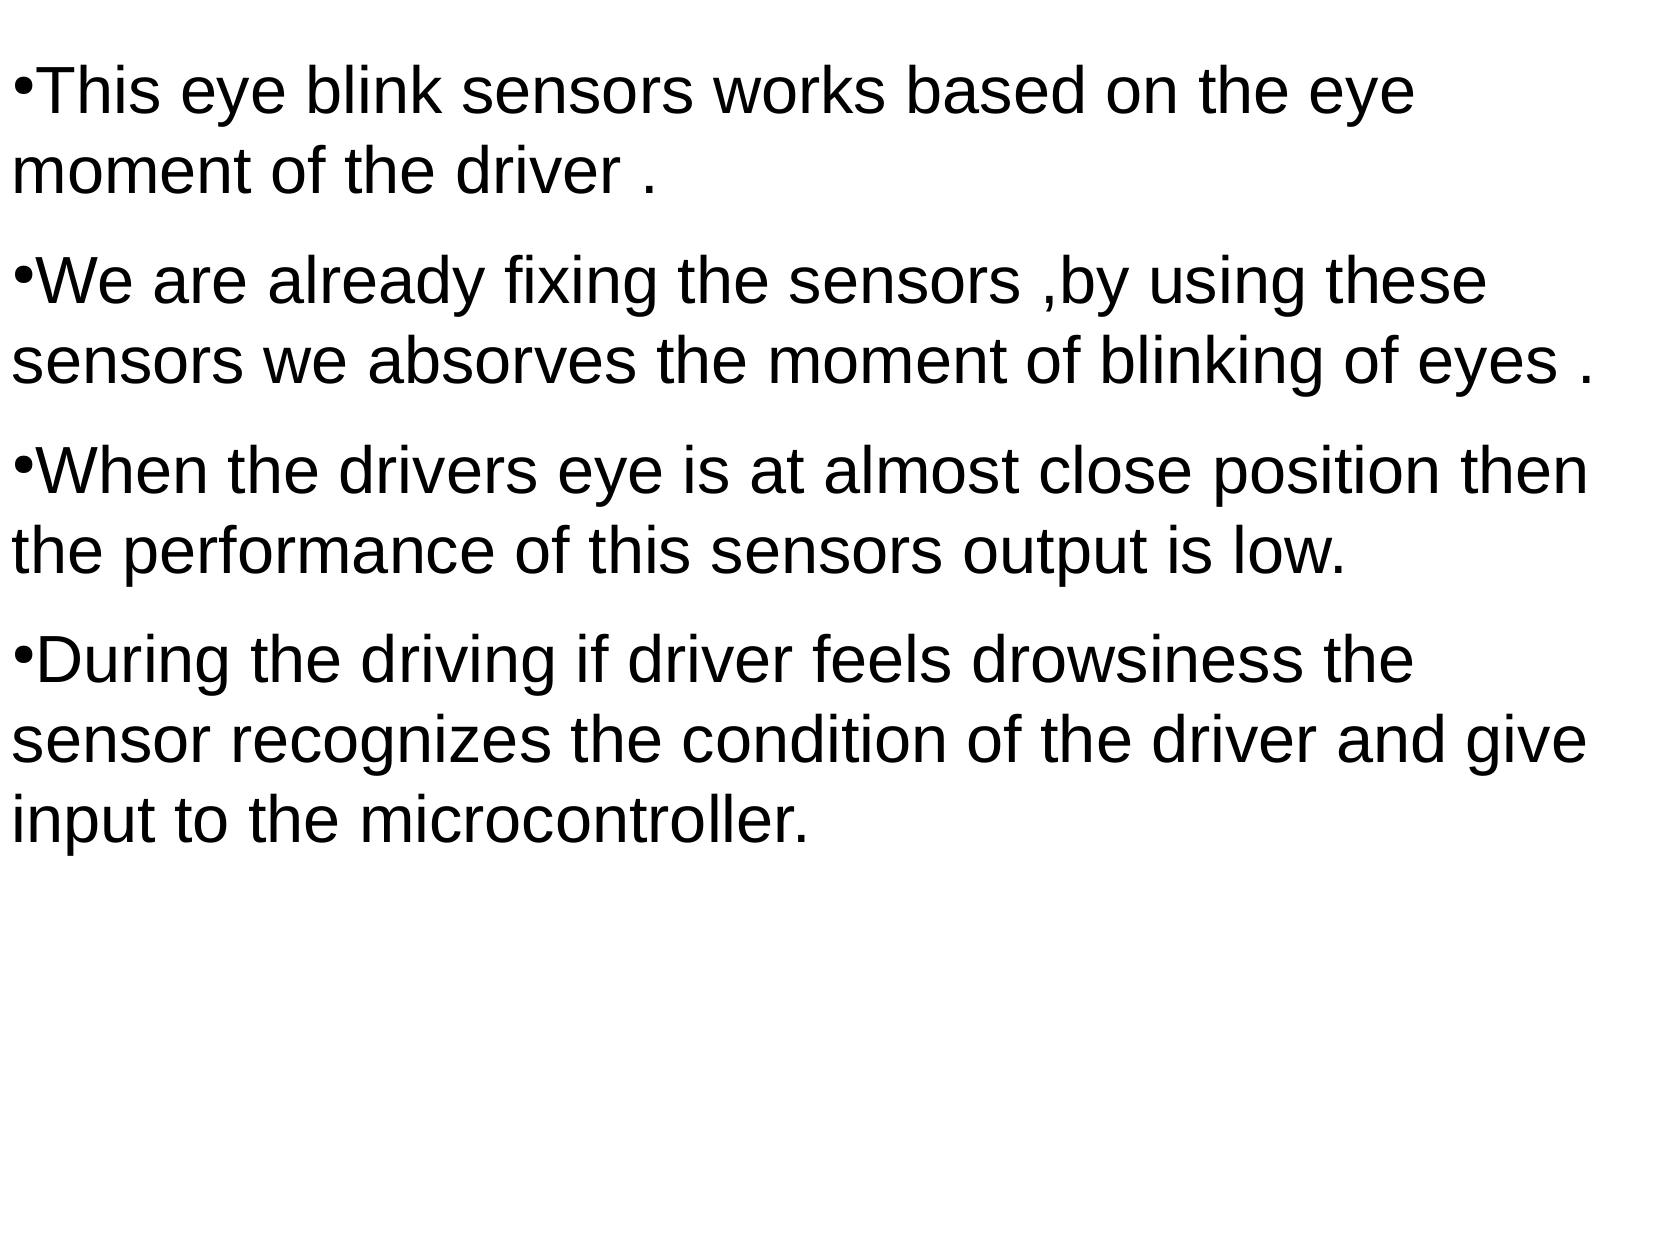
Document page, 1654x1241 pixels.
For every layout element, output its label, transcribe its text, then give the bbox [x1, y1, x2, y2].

list This eye blink sensors works based on the eye moment of the driver . We are already fixing the sensors ,by using these sensors we absorves the moment of blinking of eyes . When the drivers eye is at almost close position then the performance of this sensors output is low. During the driving if driver feels drowsiness the sensor recognizes the condition of the driver and give input to the microcontroller. [11, 47, 1619, 1052]
